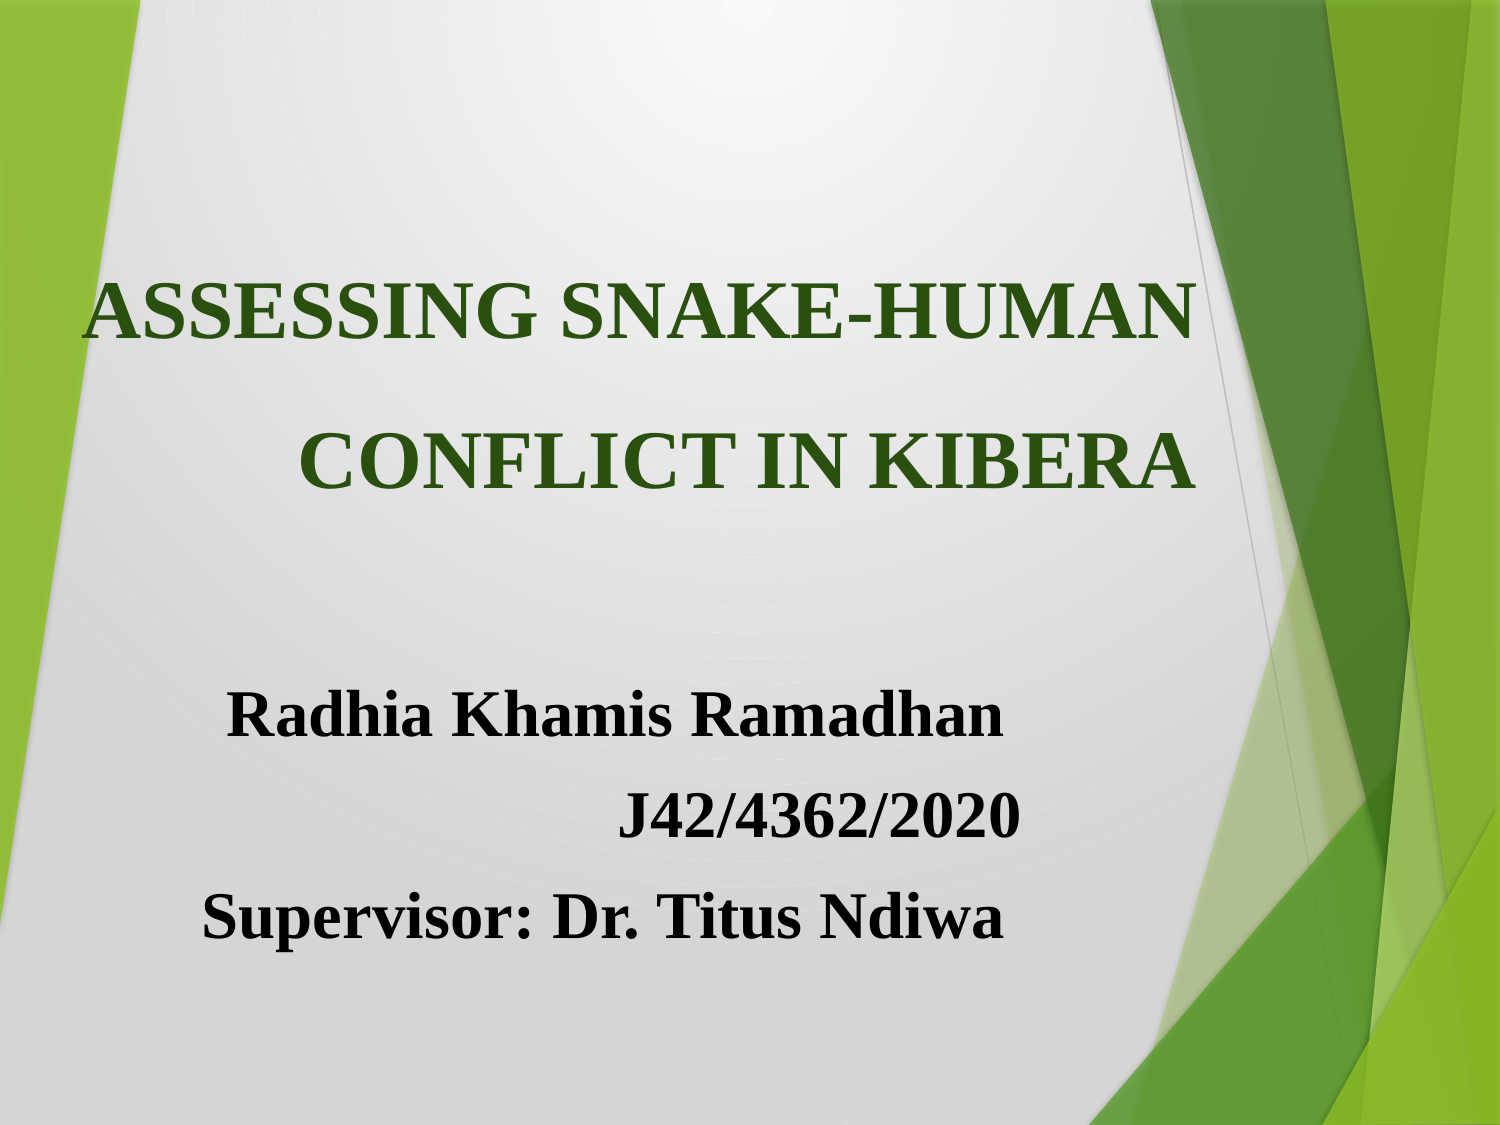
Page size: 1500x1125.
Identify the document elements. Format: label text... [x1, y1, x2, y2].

title ASSESSING SNAKE-HUMAN CONFLICT IN KIBERA [0, 0, 1213, 513]
subtitle Radhia Khamis Ramadhan J42/4362/2020 Supervisor: Dr. Titus Ndiwa [0, 662, 1038, 1009]
